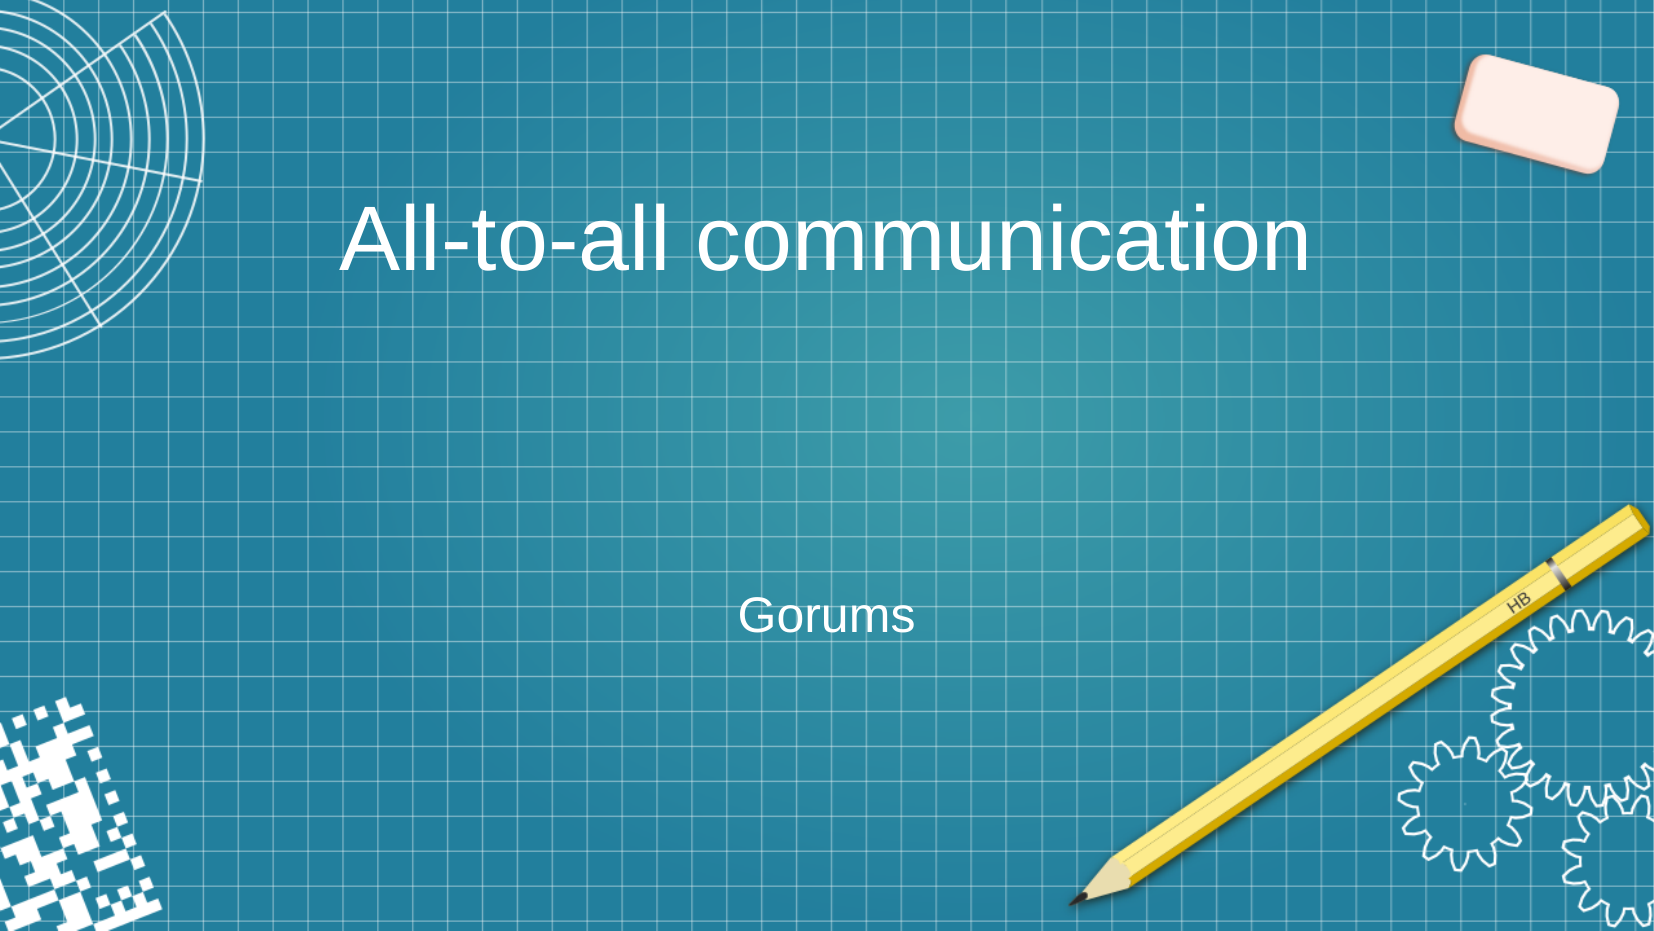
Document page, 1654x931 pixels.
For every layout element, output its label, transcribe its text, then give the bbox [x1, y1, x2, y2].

picture [0, 0, 1654, 931]
title All-to-all communication [82, 132, 1571, 346]
subtitle Gorums [82, 389, 1571, 842]
